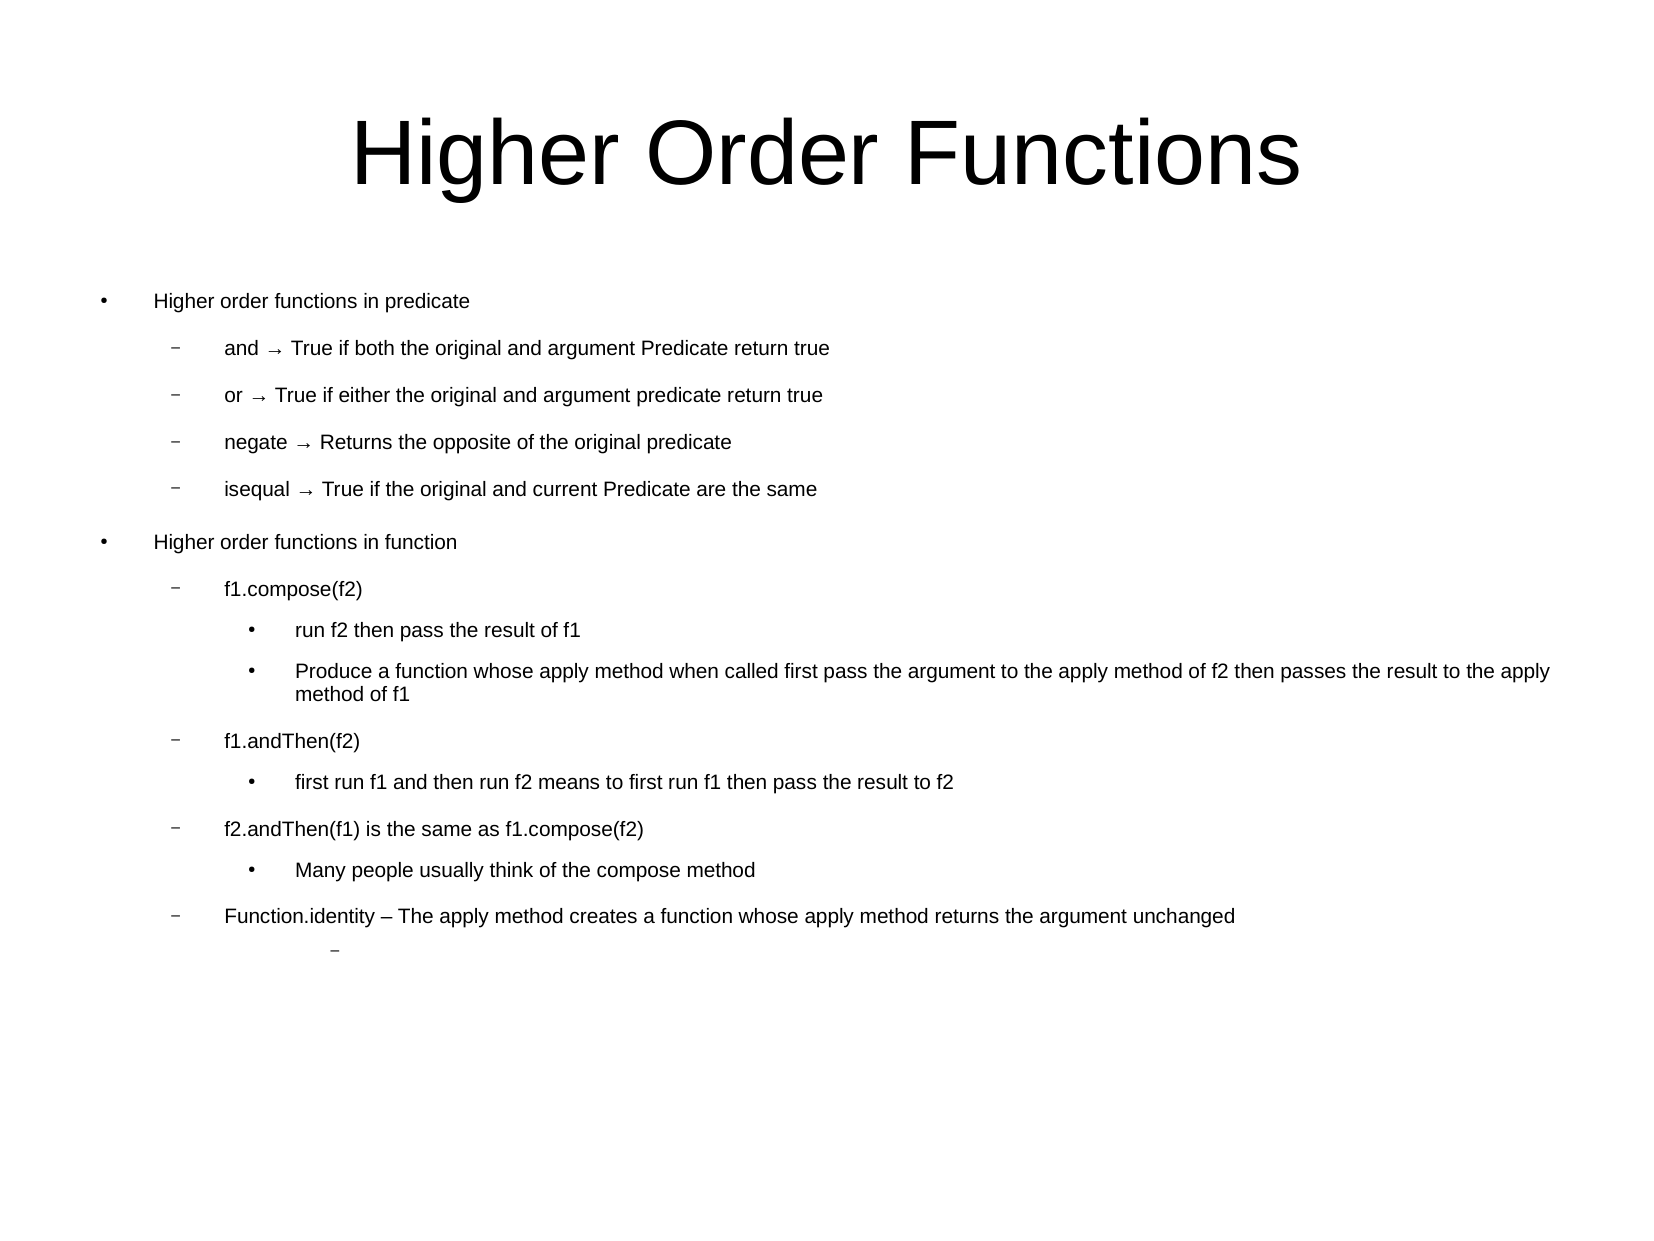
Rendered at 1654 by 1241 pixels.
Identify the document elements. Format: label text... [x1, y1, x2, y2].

list Higher order functions in predicate and → True if both the original and argument Predicate return true or → True if either the original and argument predicate return true negate → Returns the opposite of the original predicate isequal → True if the original and current Predicate are the same Higher order functions in function f1.compose(f2) run f2 then pass the result of f1 Produce a function whose apply method when called first pass the argument to the apply method of f2 then passes the result to the apply method of f1 f1.andThen(f2) first run f1 and then run f2 means to first run f1 then pass the result to f2 f2.andThen(f1) is the same as f1.compose(f2) Many people usually think of the compose method Function.identity – The apply method creates a function whose apply method returns the argument unchanged [82, 290, 1621, 1220]
title Higher Order Functions [82, 49, 1571, 257]
